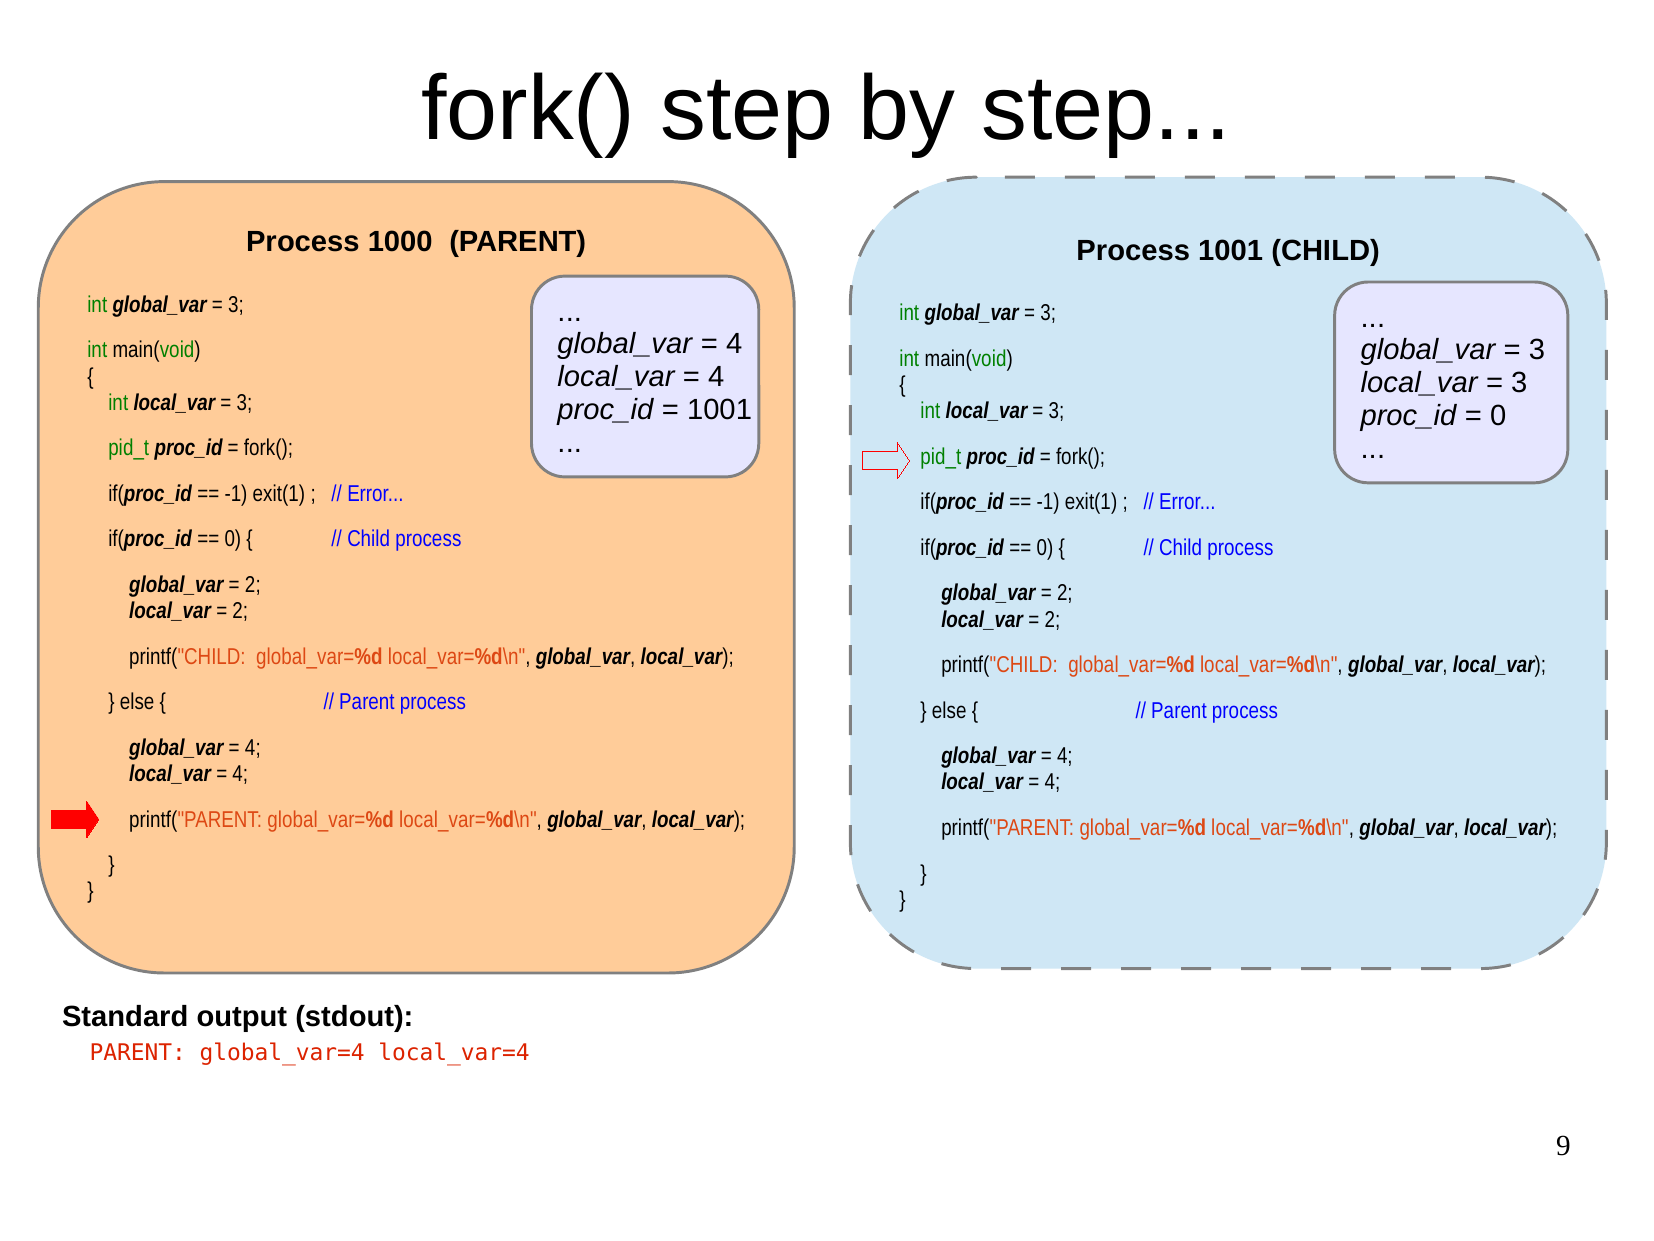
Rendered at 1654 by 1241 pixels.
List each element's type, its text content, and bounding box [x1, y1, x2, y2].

text_box [51, 801, 99, 838]
text_box Process 1000 (PARENT) int global_var = 3; int main(void) { int local_var = 3; pid_t proc_id = fork(); if(proc_id == -1) exit(1) ; // Error... if(proc_id == 0) { // Child process global_var = 2; local_var = 2; printf("CHILD: global_var=%d local_var=%d\n", global_var, local_var); } else { // Parent process global_var = 4; local_var = 4; printf("PARENT: global_var=%d local_var=%d\n", global_var, local_var); } } [38, 181, 795, 973]
text_box ... global_var = 4 local_var = 4 proc_id = 1001 ... [531, 276, 759, 477]
title fork() step by step... [82, 49, 1571, 166]
text_box Process 1001 (CHILD) int global_var = 3; int main(void) { int local_var = 3; pid_t proc_id = fork(); if(proc_id == -1) exit(1) ; // Error... if(proc_id == 0) { // Child process global_var = 2; local_var = 2; printf("CHILD: global_var=%d local_var=%d\n", global_var, local_var); } else { // Parent process global_var = 4; local_var = 4; printf("PARENT: global_var=%d local_var=%d\n", global_var, local_var); } } [850, 177, 1607, 969]
text_box Standard output (stdout): PARENT: global_var=4 local_var=4 [47, 992, 1619, 1193]
text_box ... global_var = 3 local_var = 3 proc_id = 0 ... [1334, 281, 1568, 483]
